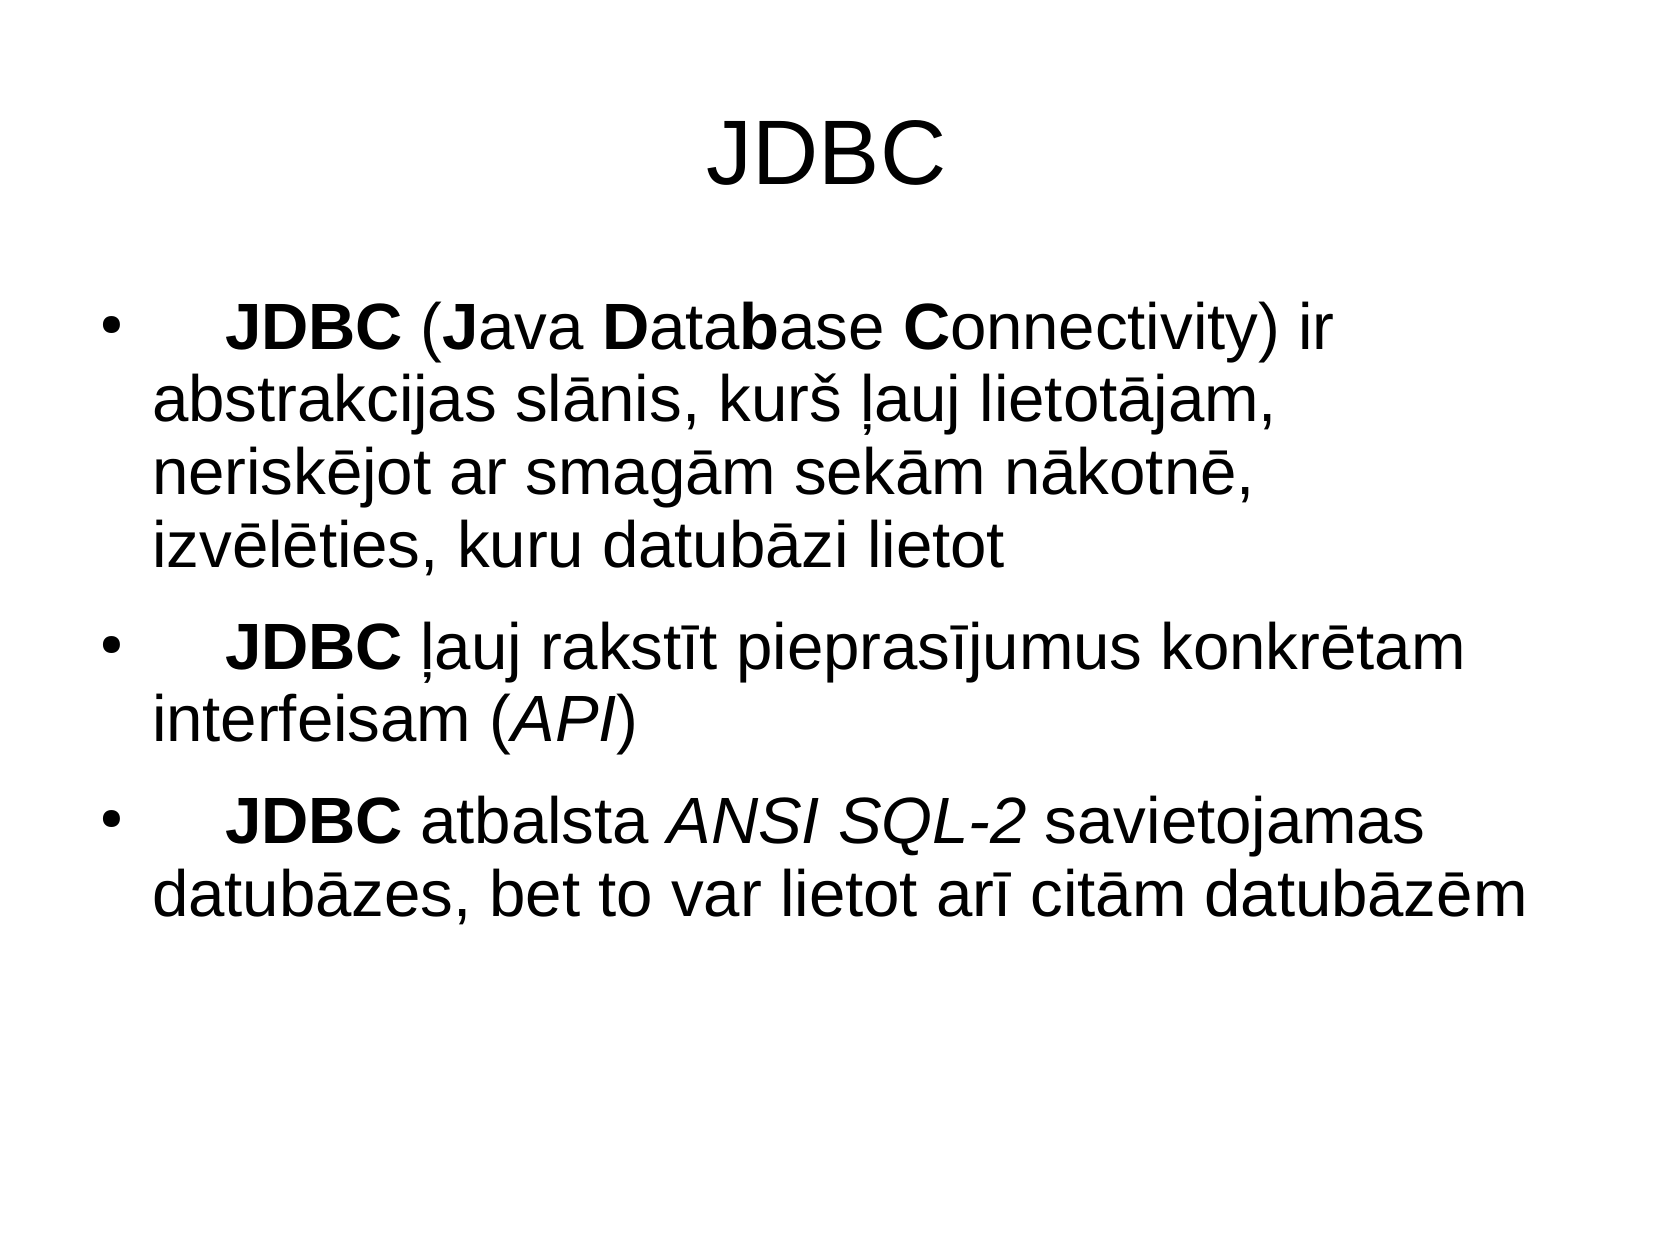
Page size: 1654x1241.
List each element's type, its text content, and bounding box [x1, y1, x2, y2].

list JDBC (Java Database Connectivity) ir abstrakcijas slānis, kurš ļauj lietotājam, neriskējot ar smagām sekām nākotnē, izvēlēties, kuru datubāzi lietot JDBC ļauj rakstīt pieprasījumus konkrētam interfeisam (API) JDBC atbalsta ANSI SQL-2 savietojamas datubāzes, bet to var lietot arī citām datubāzēm [82, 290, 1538, 1010]
title JDBC [82, 49, 1571, 257]
